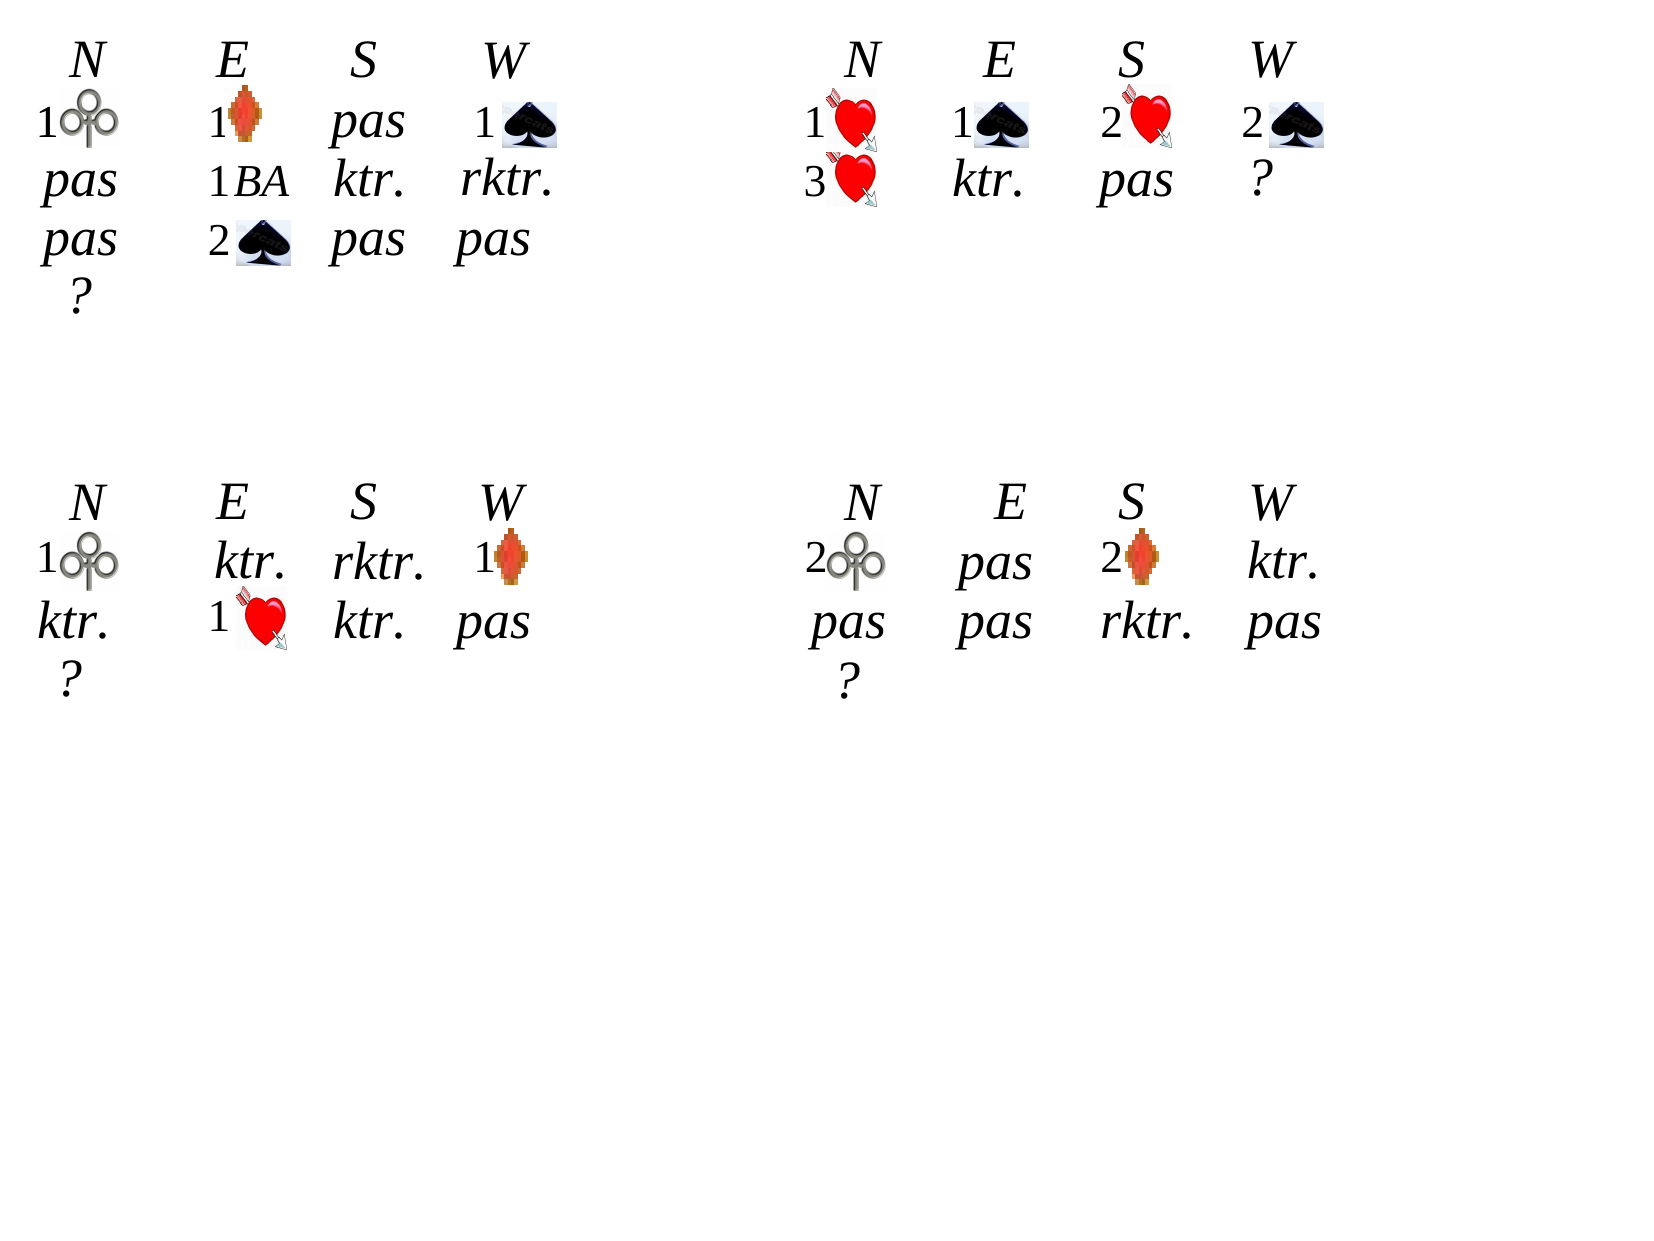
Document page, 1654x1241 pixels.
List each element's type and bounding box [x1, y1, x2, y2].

chart [944, 96, 1033, 208]
picture [1122, 84, 1172, 147]
chart [1110, 28, 1152, 89]
chart [200, 214, 237, 266]
chart [974, 28, 1024, 89]
chart [442, 96, 562, 267]
picture [826, 88, 877, 207]
chart [467, 472, 530, 583]
chart [944, 471, 1041, 651]
picture [225, 80, 266, 148]
chart [797, 589, 893, 710]
chart [29, 590, 118, 709]
picture [236, 586, 287, 650]
chart [59, 28, 112, 88]
picture [59, 88, 119, 147]
picture [502, 102, 557, 146]
picture [237, 220, 291, 266]
picture [1122, 523, 1163, 590]
picture [1270, 102, 1324, 148]
chart [1233, 472, 1329, 650]
chart [317, 28, 414, 267]
chart [324, 471, 433, 650]
chart [201, 471, 295, 642]
picture [974, 102, 1029, 147]
picture [59, 531, 119, 591]
chart [206, 28, 256, 89]
chart [1233, 96, 1280, 207]
chart [1242, 29, 1300, 90]
chart [1092, 590, 1201, 651]
chart [797, 96, 826, 148]
chart [1092, 471, 1152, 583]
chart [474, 29, 532, 90]
chart [1085, 96, 1182, 208]
picture [491, 523, 532, 589]
chart [201, 155, 296, 207]
chart [797, 472, 886, 583]
chart [442, 589, 539, 650]
chart [797, 155, 833, 207]
chart [201, 96, 225, 148]
chart [29, 96, 126, 326]
chart [833, 29, 886, 90]
picture [826, 531, 886, 589]
chart [29, 472, 112, 583]
